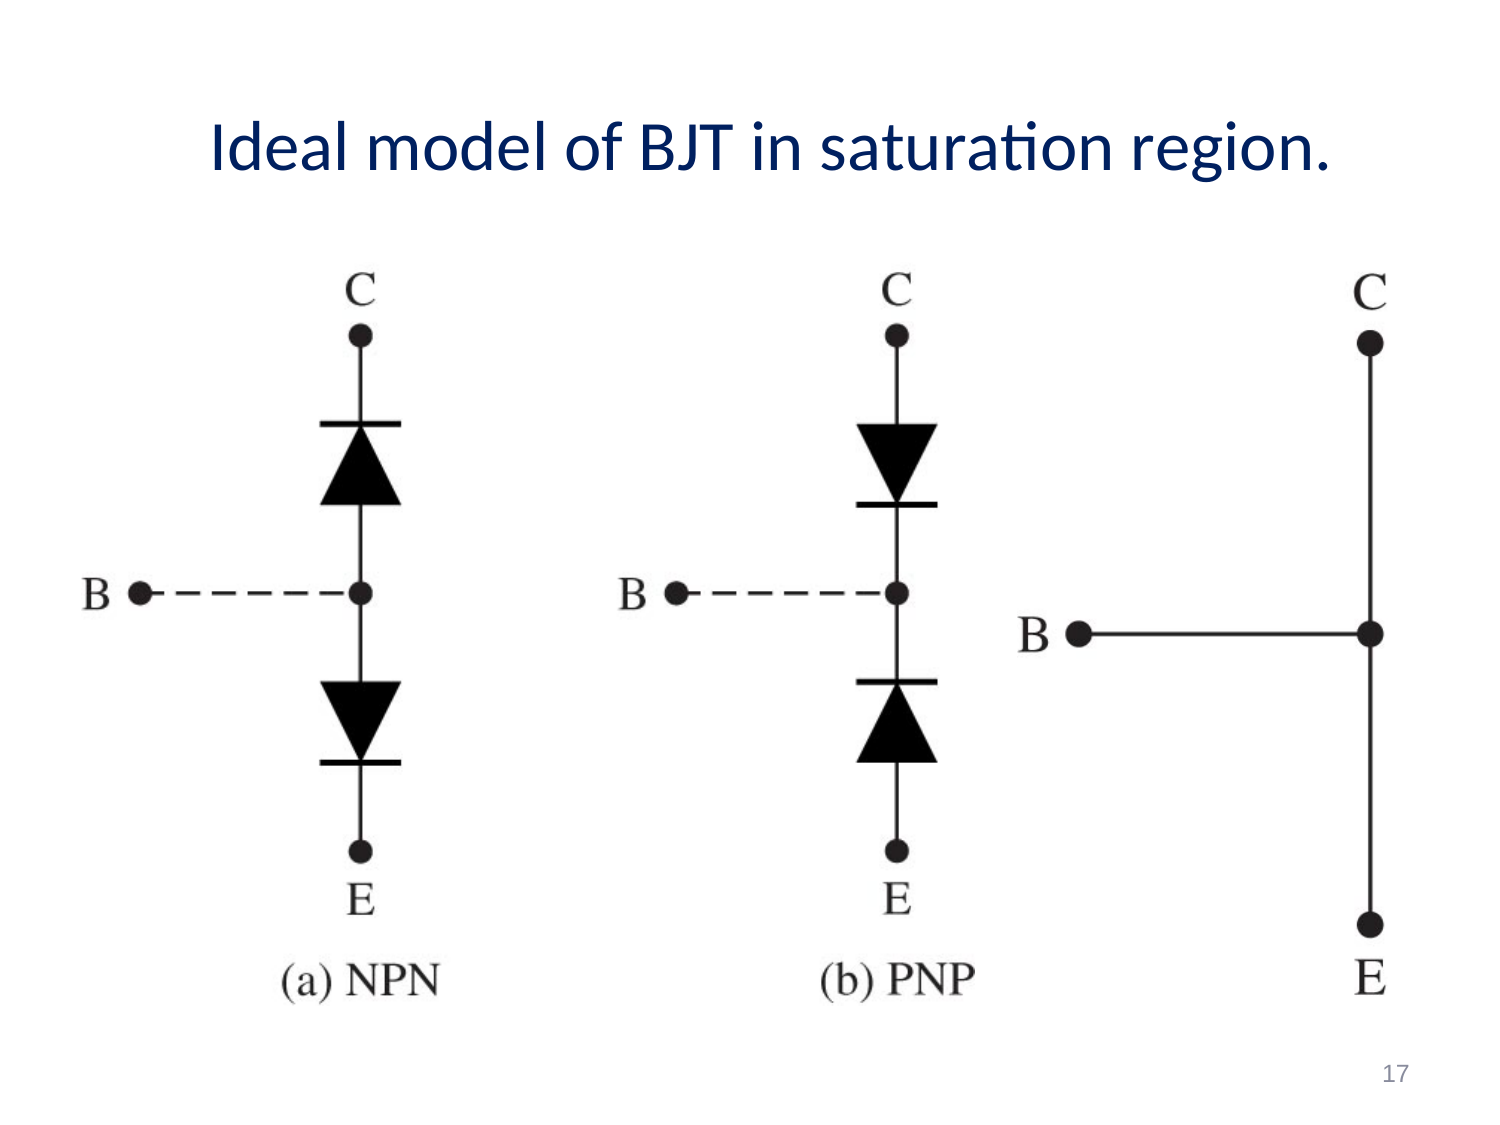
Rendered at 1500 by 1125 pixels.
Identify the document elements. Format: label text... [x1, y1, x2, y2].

picture [1017, 262, 1388, 1006]
picture [81, 262, 976, 1006]
text_box <number> [1074, 1042, 1426, 1103]
title Ideal model of BJT in saturation region. [31, 48, 1500, 237]
